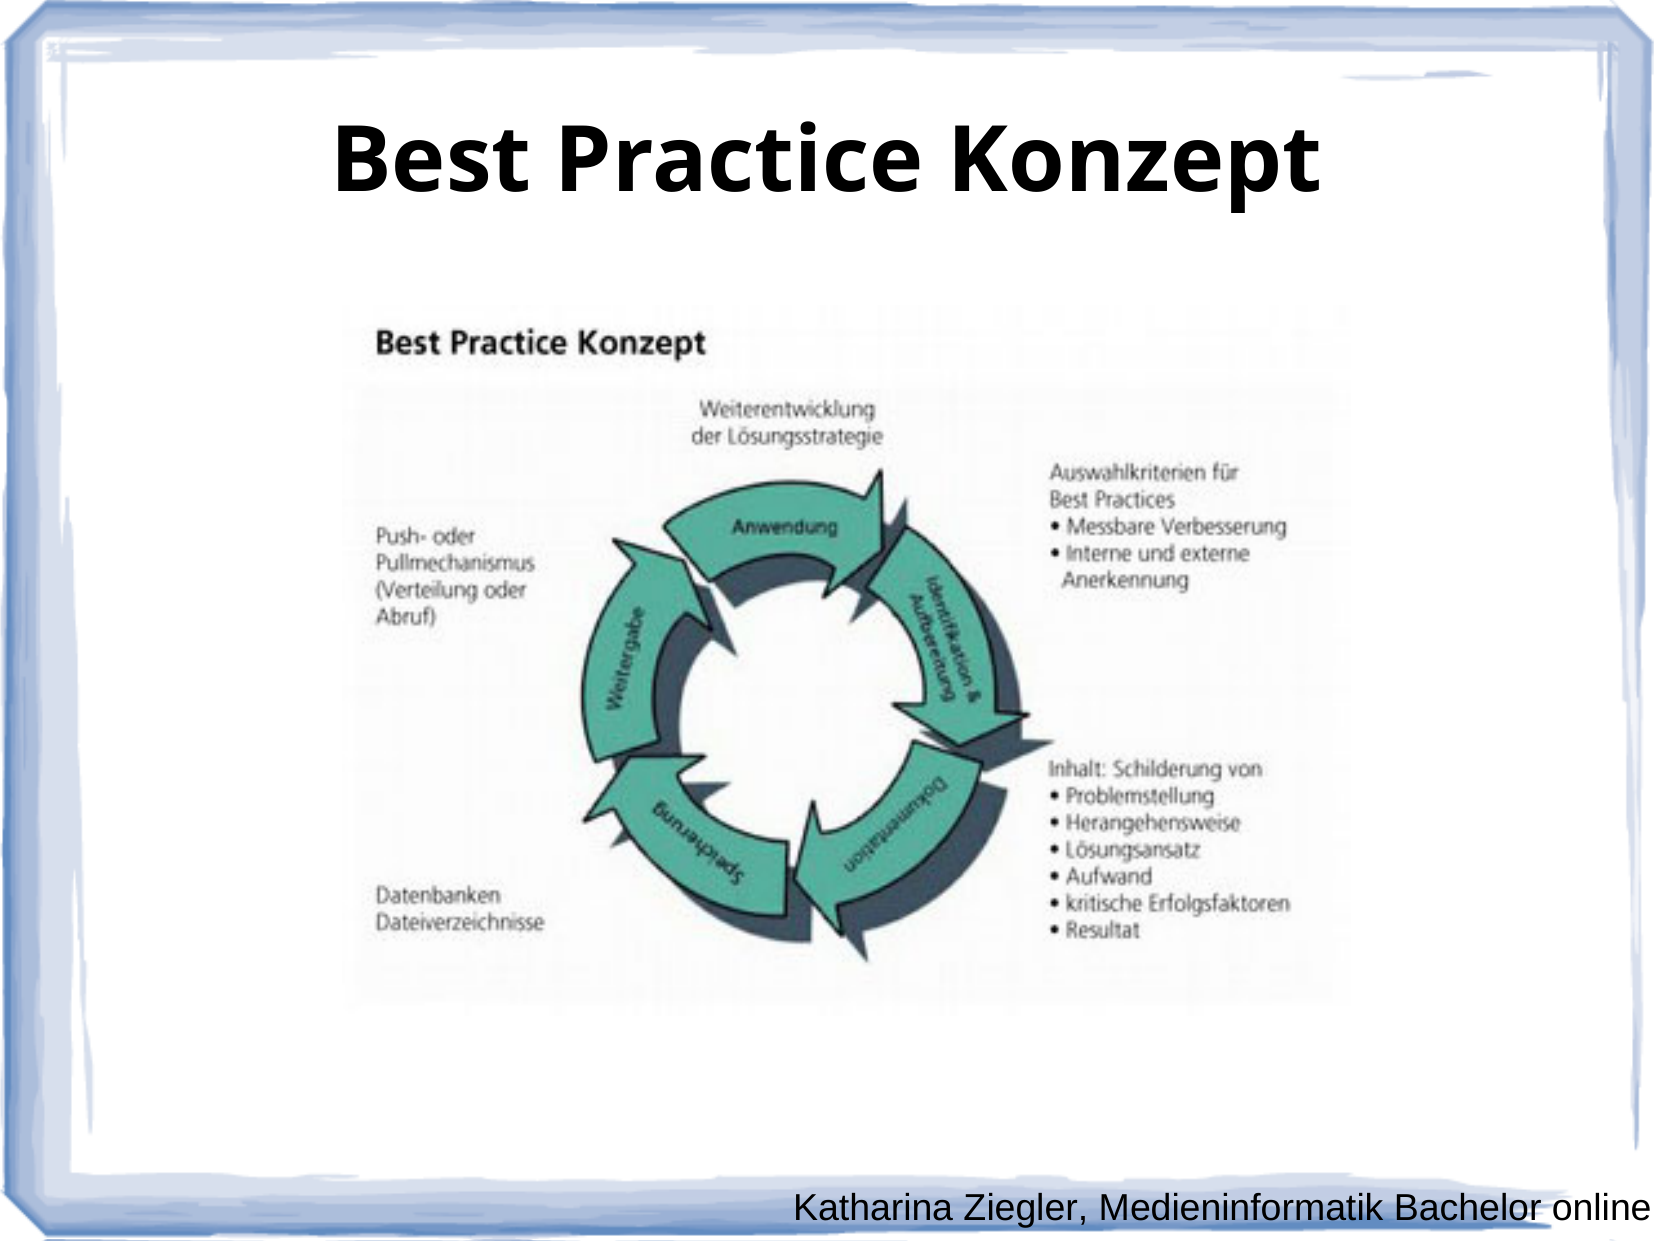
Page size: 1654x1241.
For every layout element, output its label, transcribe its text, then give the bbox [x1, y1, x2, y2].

picture [0, 0, 1654, 1241]
list [118, 324, 1571, 1155]
title Best Practice Konzept [82, 49, 1571, 257]
text_box Katharina Ziegler, Medieninformatik Bachelor online [749, 1176, 1654, 1241]
